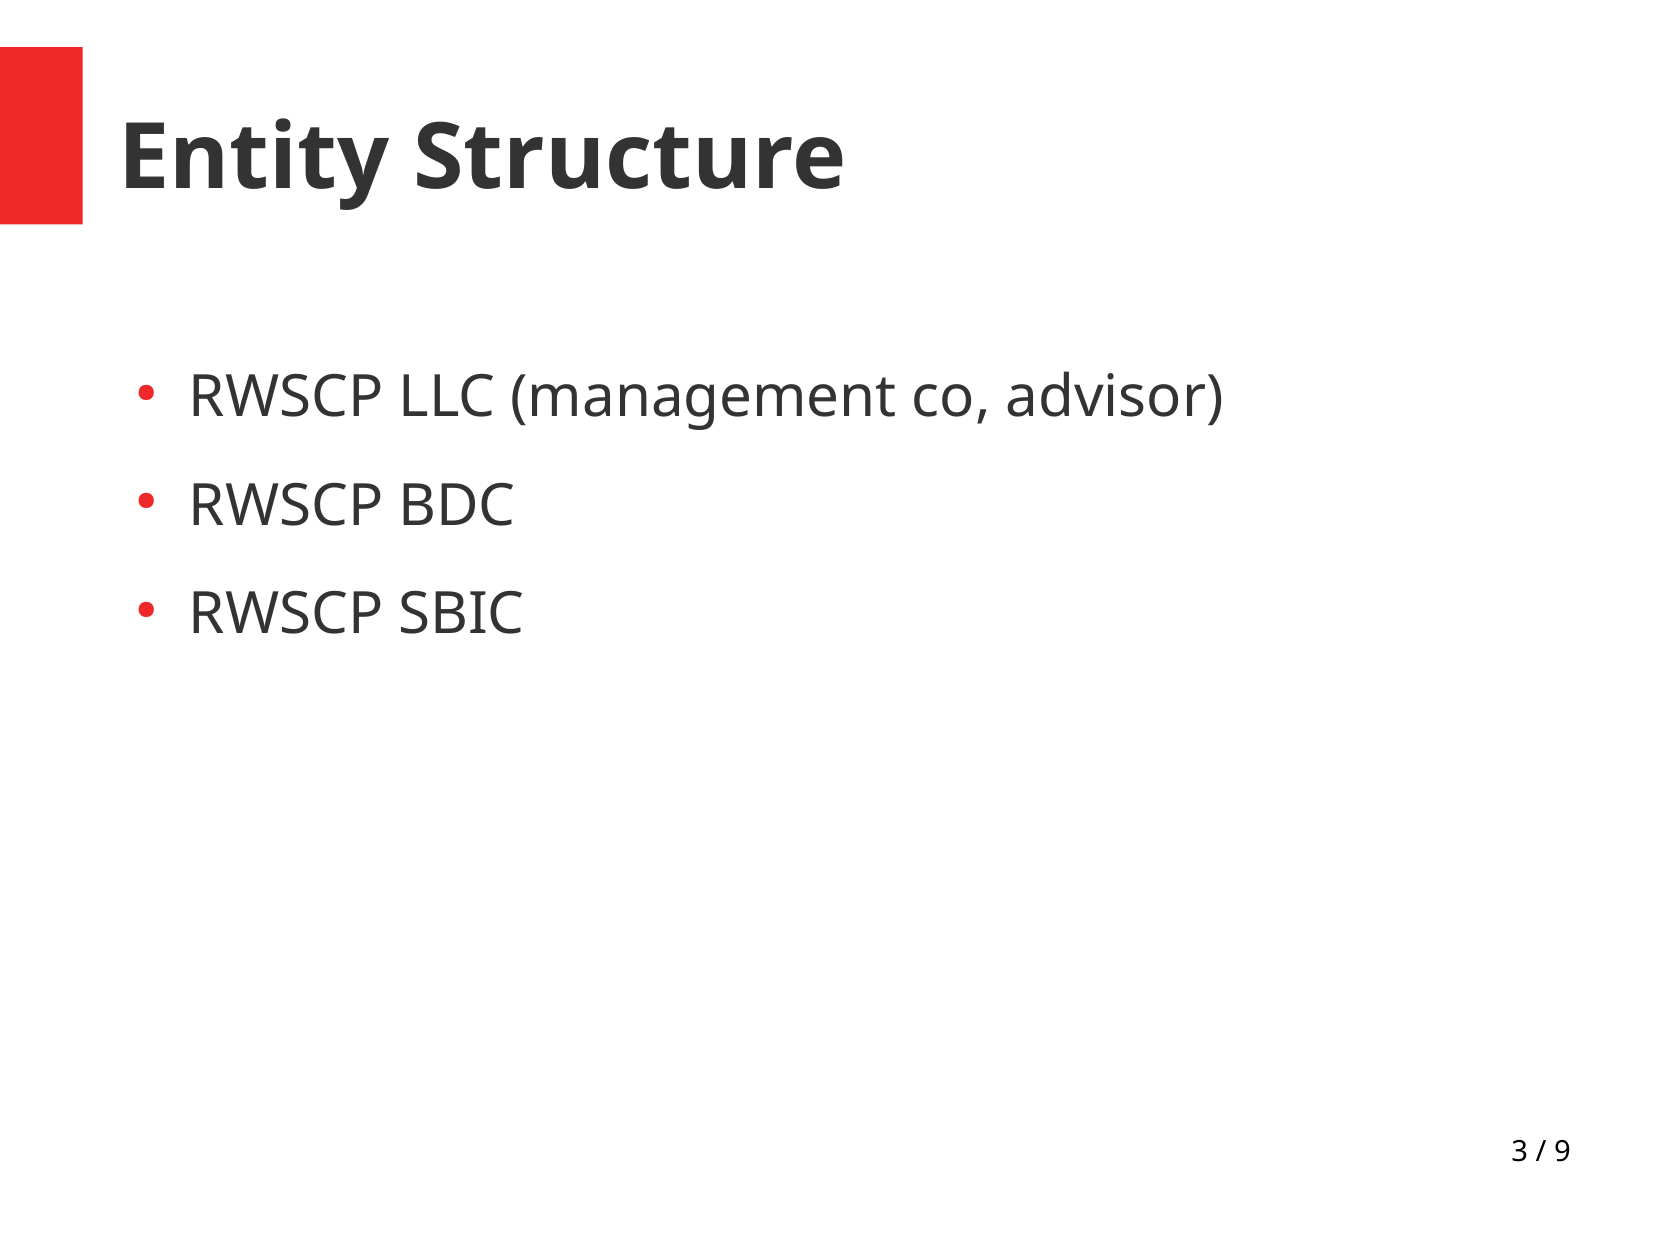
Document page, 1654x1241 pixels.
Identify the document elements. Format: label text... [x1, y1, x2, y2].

list RWSCP LLC (management co, advisor) RWSCP BDC RWSCP SBIC [118, 354, 1536, 1074]
title Entity Structure [118, 49, 1571, 257]
